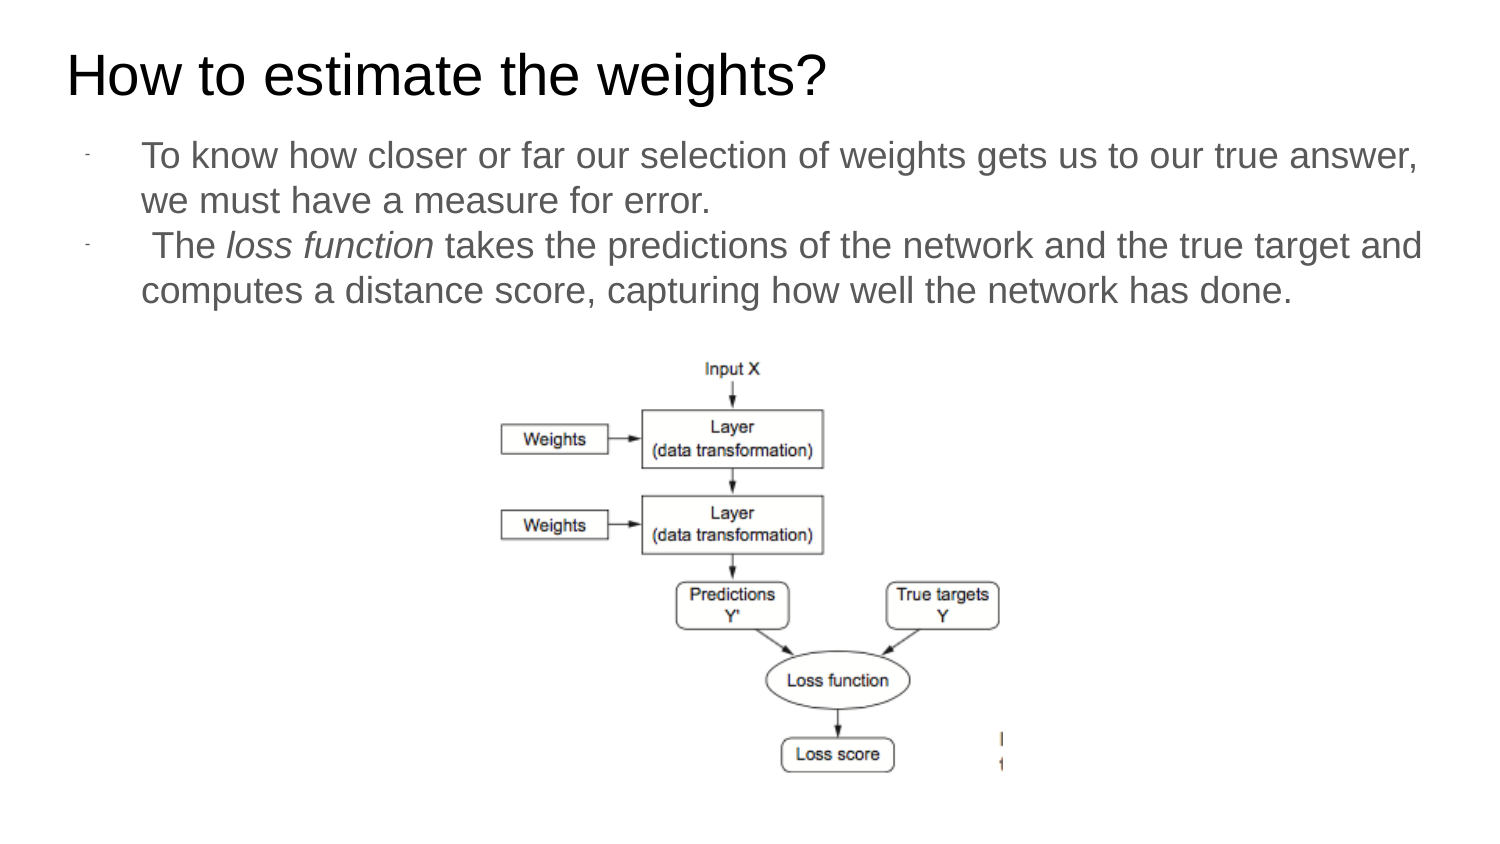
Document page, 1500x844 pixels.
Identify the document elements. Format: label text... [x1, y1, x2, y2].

list To know how closer or far our selection of weights gets us to our true answer, we must have a measure for error. The loss function takes the predictions of the network and the true target and computes a distance score, capturing how well the network has done. [51, 116, 1449, 677]
picture [451, 336, 1003, 823]
title How to estimate the weights? [51, 22, 1449, 116]
